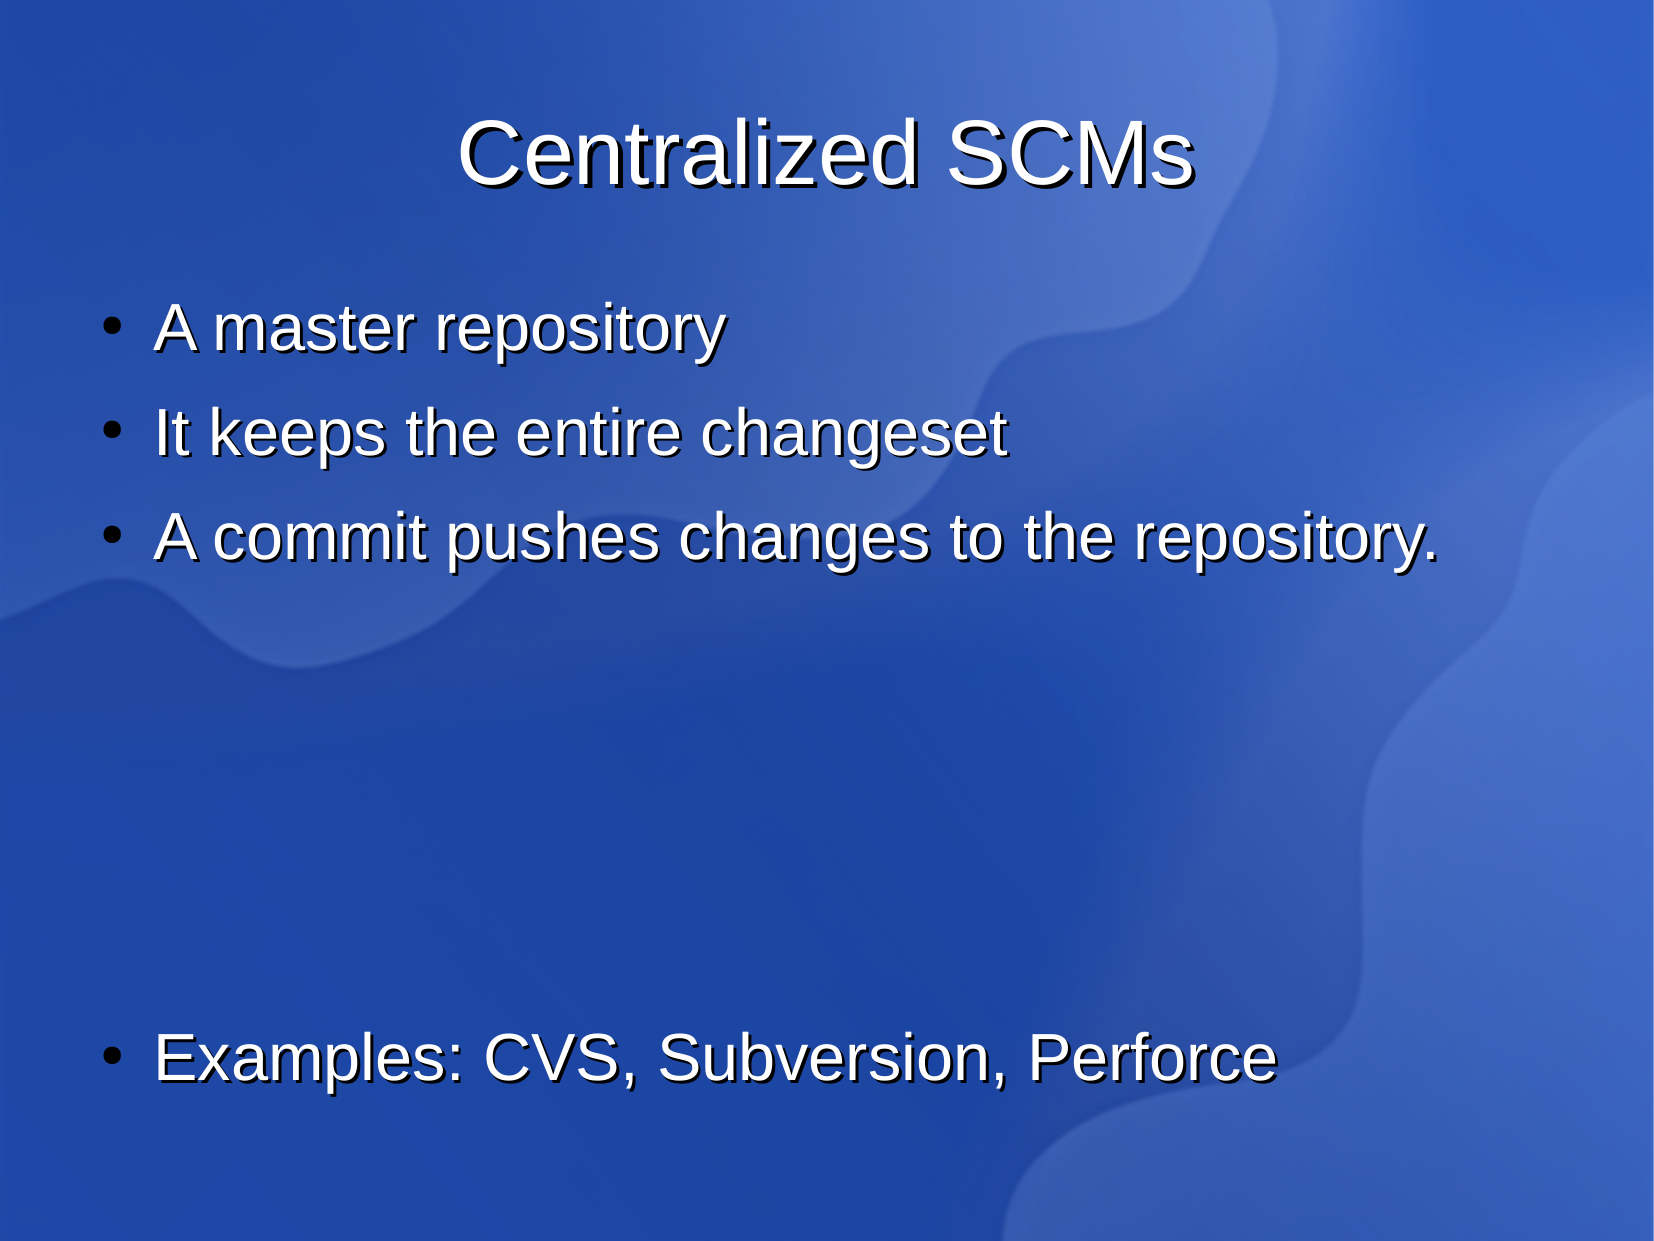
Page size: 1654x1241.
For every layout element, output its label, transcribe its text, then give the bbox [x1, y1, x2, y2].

title Centralized SCMs [82, 56, 1571, 250]
list A master repository It keeps the entire changeset A commit pushes changes to the repository. Examples: CVS, Subversion, Perforce [82, 290, 1571, 1162]
picture [0, 0, 1654, 1241]
